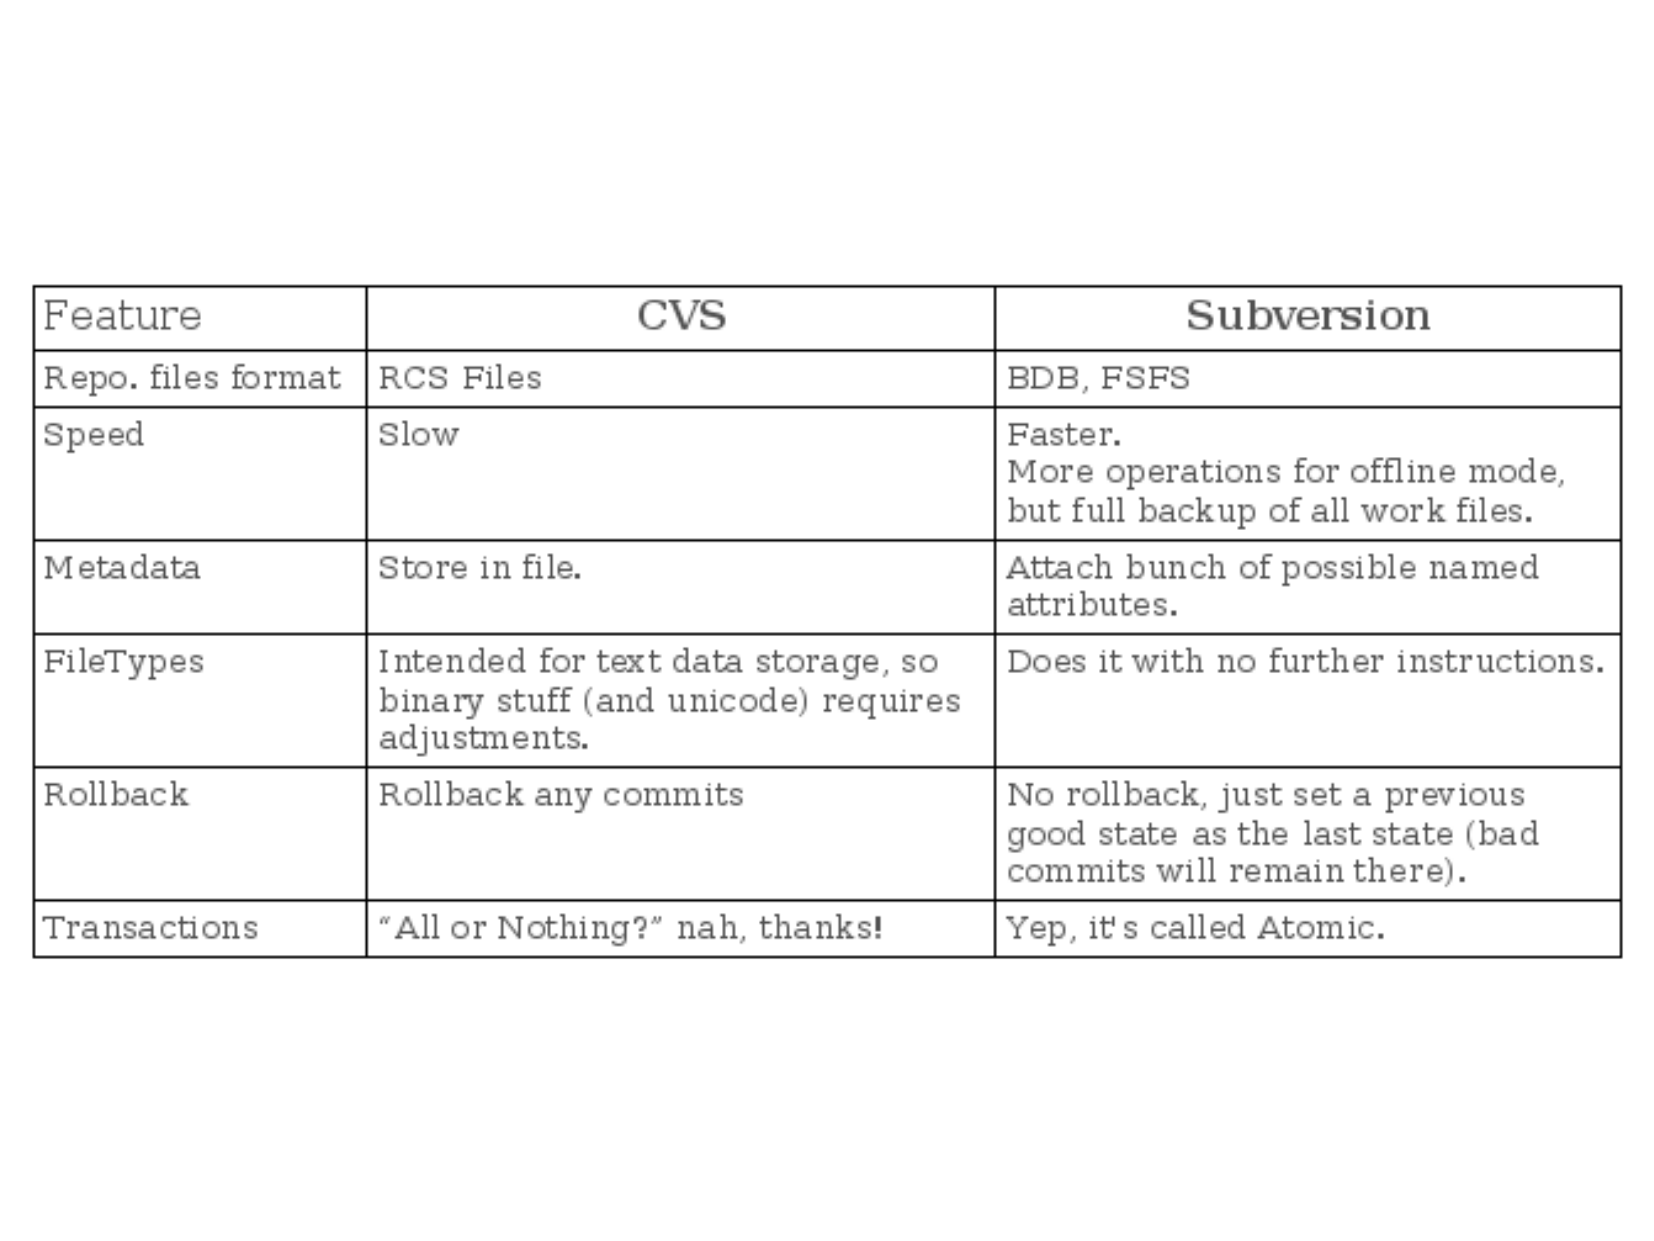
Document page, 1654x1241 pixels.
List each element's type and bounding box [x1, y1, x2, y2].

picture [26, 276, 1628, 964]
